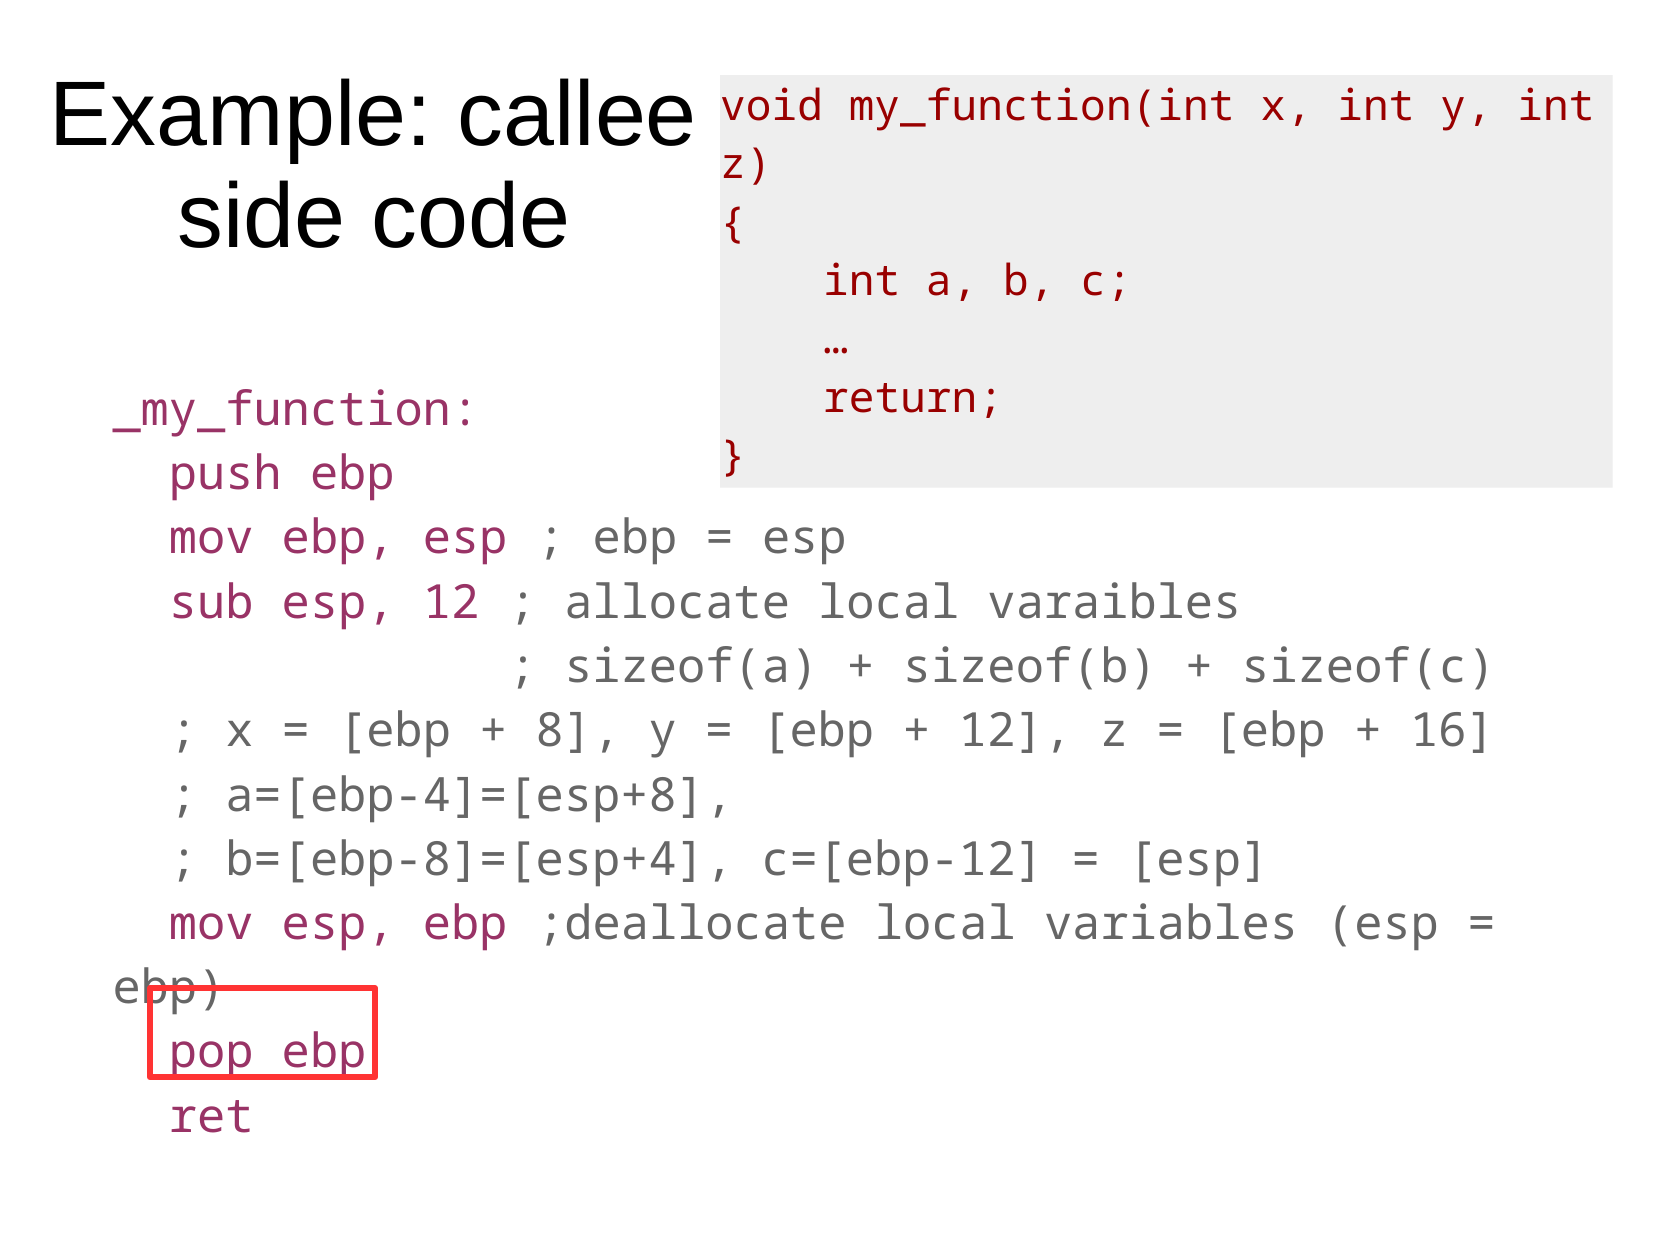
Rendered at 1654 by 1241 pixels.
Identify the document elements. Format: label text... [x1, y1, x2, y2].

list _my_function: push ebp mov ebp, esp ; ebp = esp sub esp, 12 ; allocate local varaibles ; sizeof(a) + sizeof(b) + sizeof(c) ; x = [ebp + 8], y = [ebp + 12], z = [ebp + 16] ; a=[ebp-4]=[esp+8], ; b=[ebp-8]=[esp+4], c=[ebp-12] = [esp] mov esp, ebp ;deallocate local variables (esp = ebp) pop ebp ret [112, 375, 1572, 1163]
list void my_function(int x, int y, int z) { int a, b, c; … return; } [720, 75, 1613, 488]
title Example: callee side code [21, 61, 727, 269]
